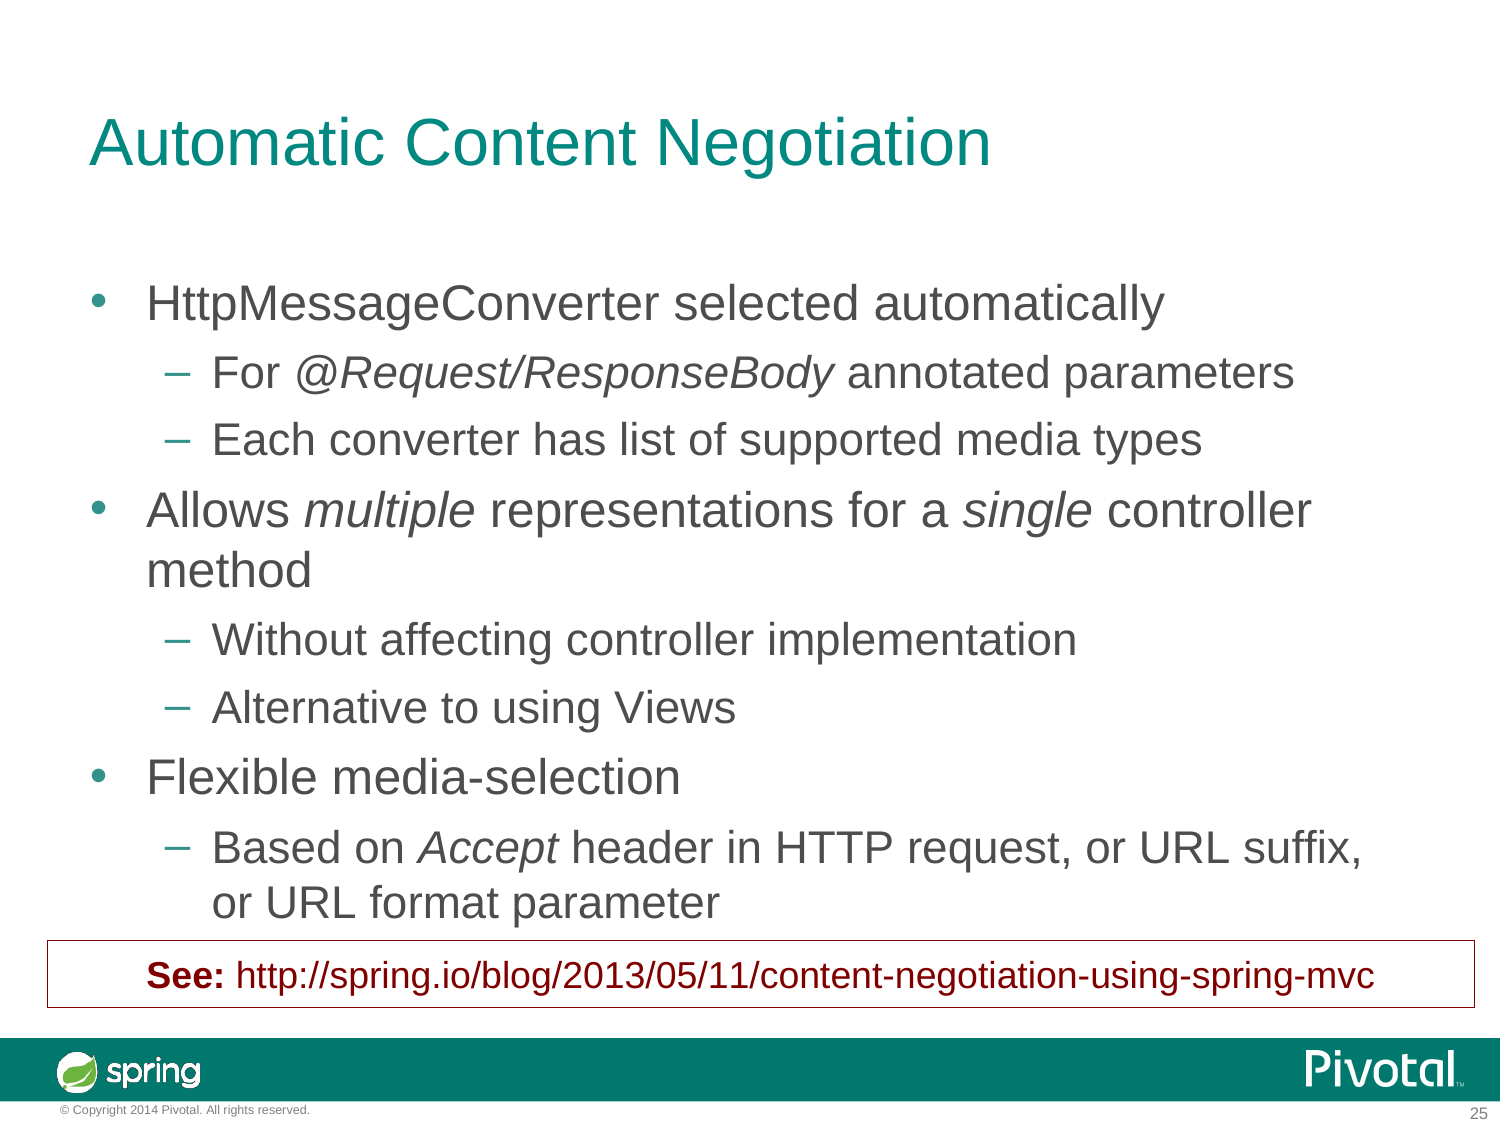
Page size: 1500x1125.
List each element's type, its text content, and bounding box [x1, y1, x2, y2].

title Automatic Content Negotiation [75, 45, 1426, 233]
list HttpMessageConverter selected automatically For @Request/ResponseBody annotated parameters Each converter has list of supported media types Allows multiple representations for a single controller method Without affecting controller implementation Alternative to using Views Flexible media-selection Based on Accept header in HTTP request, or URL suffix, or URL format parameter [75, 262, 1426, 940]
picture [1306, 1050, 1464, 1087]
text_box See: http://spring.io/blog/2013/05/11/content-negotiation-using-spring-mvc [47, 940, 1475, 1008]
picture [32, 1041, 210, 1103]
